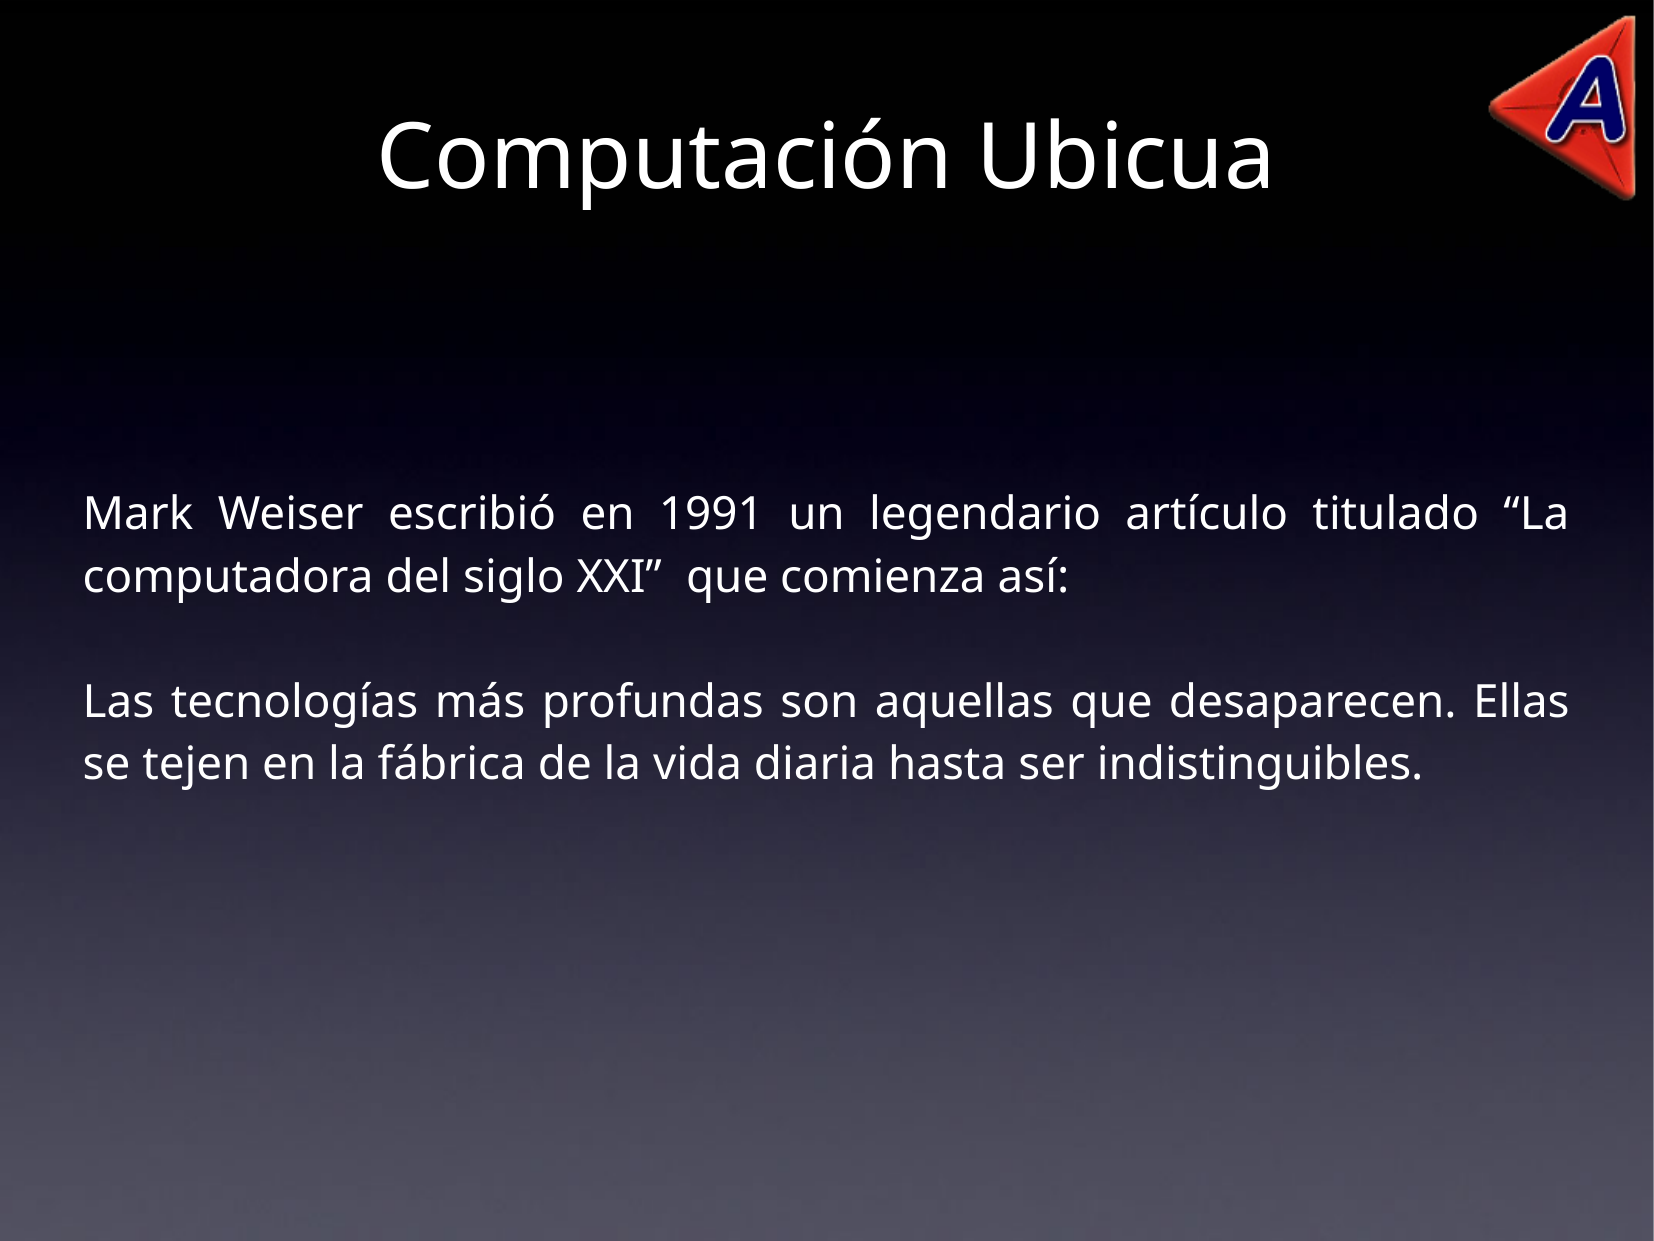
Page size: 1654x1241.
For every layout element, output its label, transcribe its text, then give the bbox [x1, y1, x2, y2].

subtitle Mark Weiser escribió en 1991 un legendario artículo titulado “La computadora del siglo XXI” que comienza así: Las tecnologías más profundas son aquellas que desaparecen. Ellas se tejen en la fábrica de la vida diaria hasta ser indistinguibles. [82, 290, 1571, 1109]
picture [0, 0, 1654, 1241]
title Computación Ubicua [82, 56, 1571, 250]
